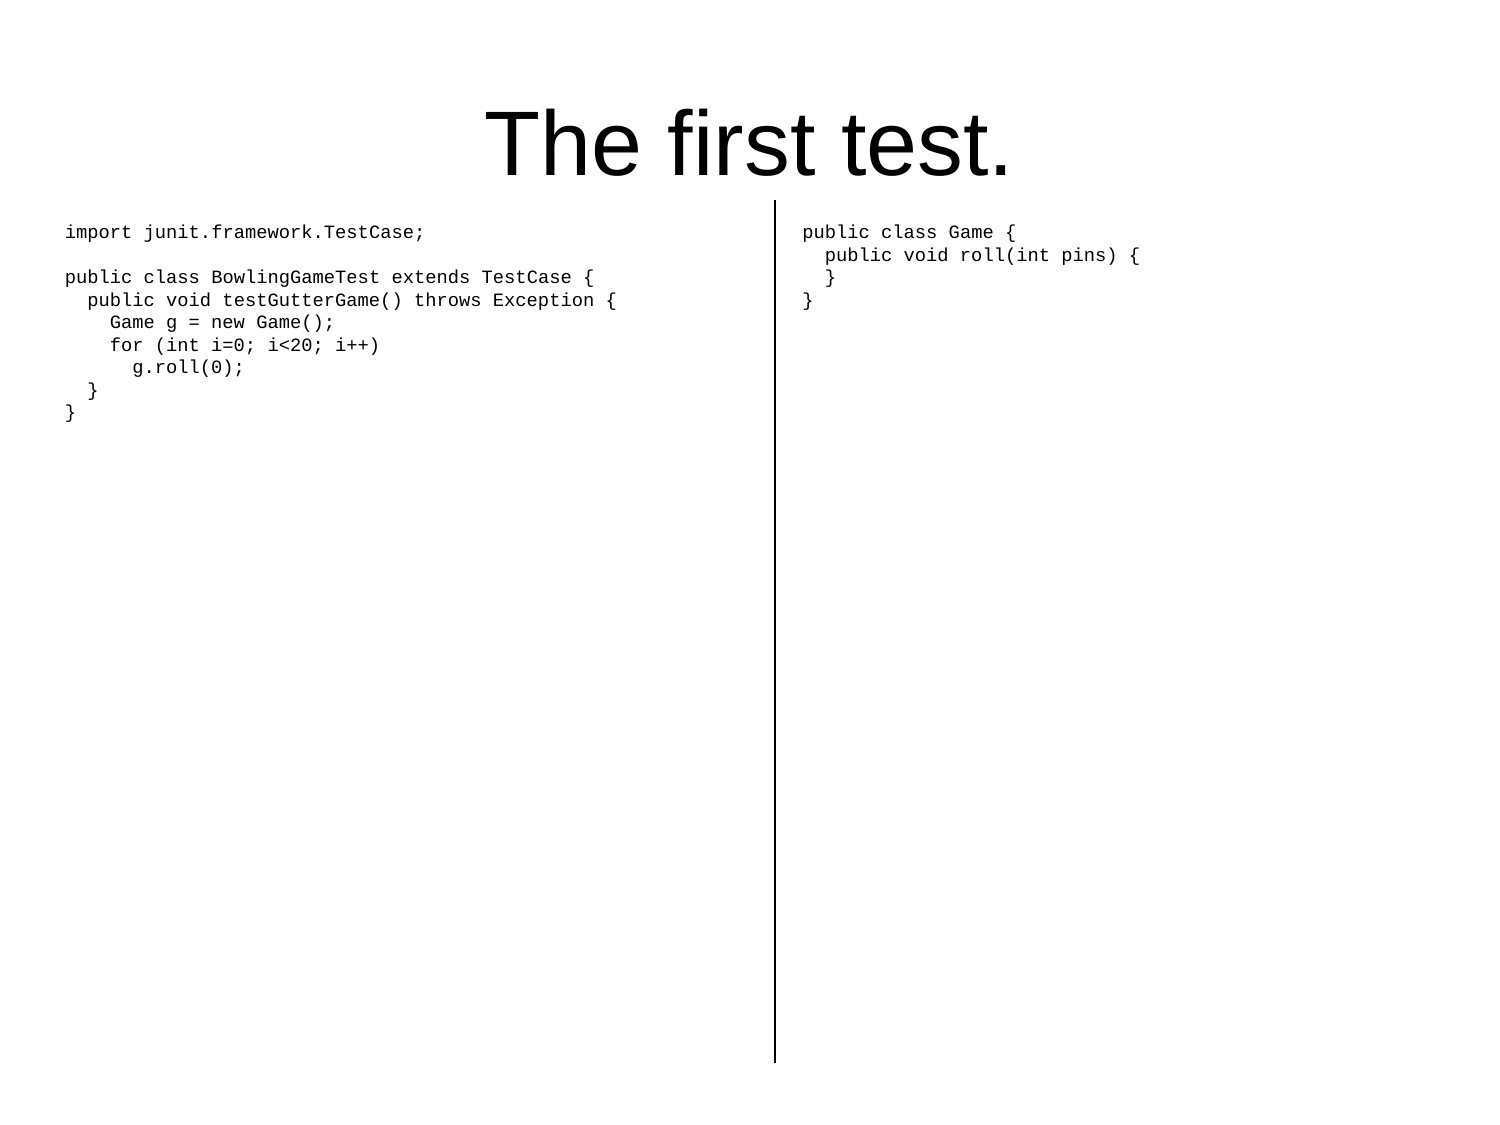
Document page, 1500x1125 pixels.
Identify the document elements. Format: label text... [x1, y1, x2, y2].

title The first test. [75, 45, 1426, 233]
text_box public class Game { public void roll(int pins) { } } [787, 212, 1451, 341]
text_box import junit.framework.TestCase; public class BowlingGameTest extends TestCase { public void testGutterGame() throws Exception { Game g = new Game(); for (int i=0; i<20; i++) g.roll(0); } } [50, 212, 713, 431]
